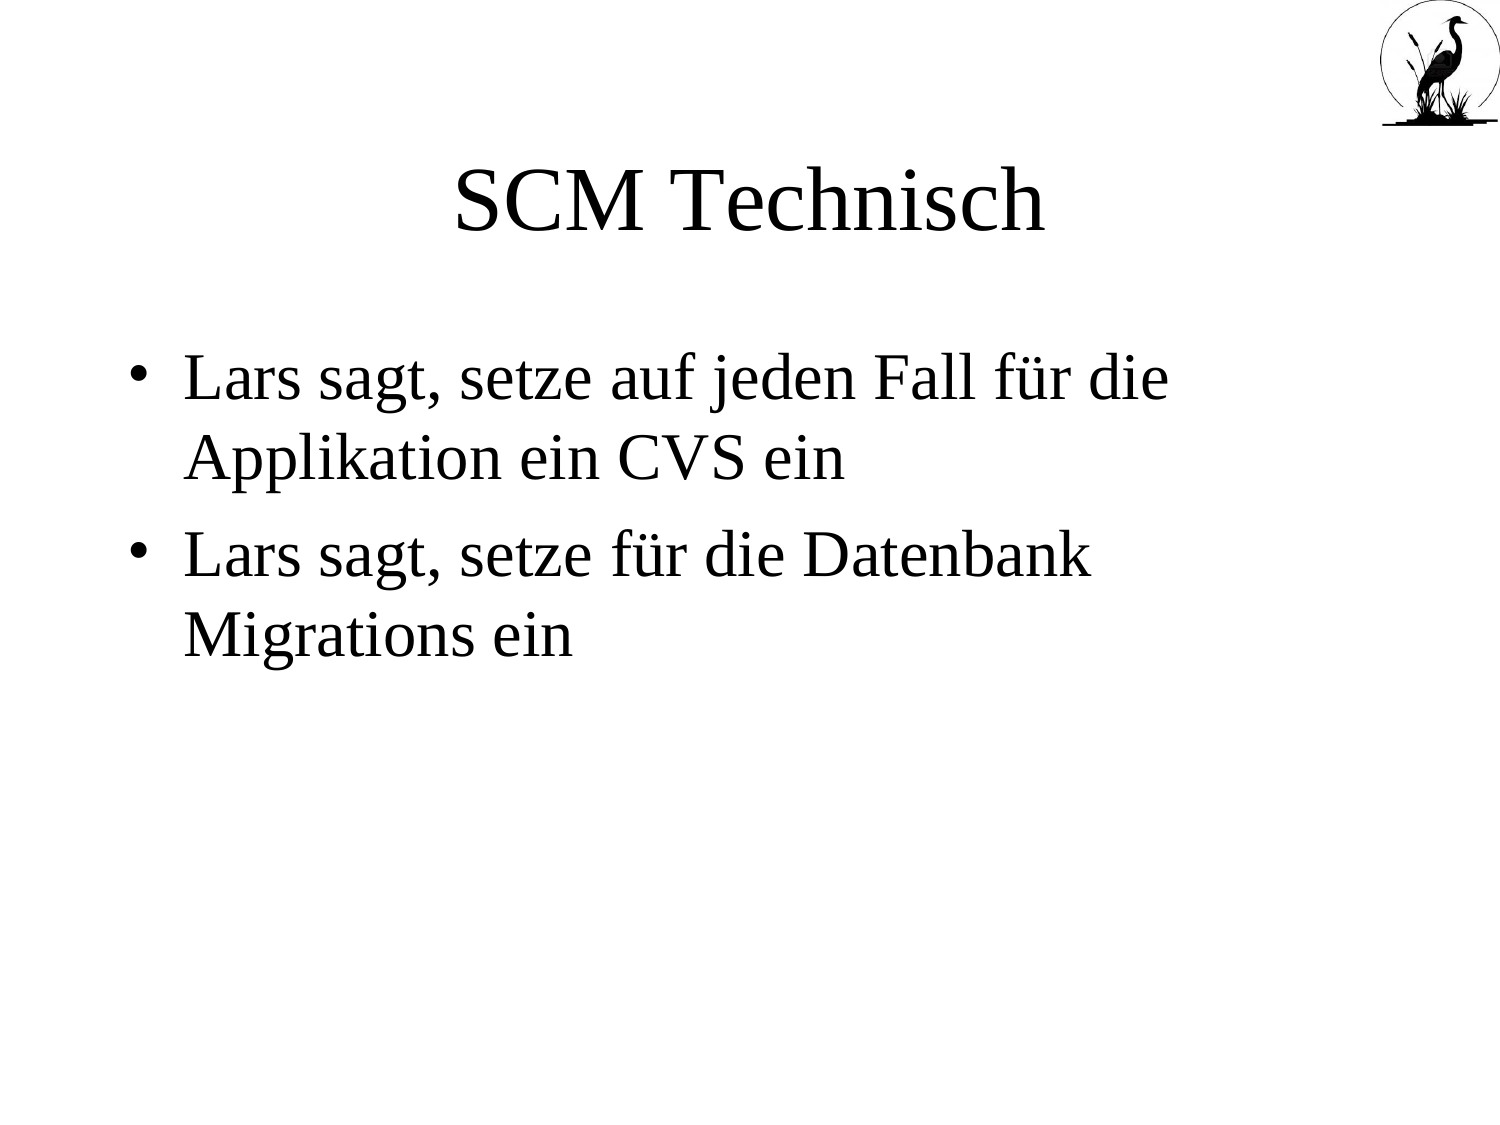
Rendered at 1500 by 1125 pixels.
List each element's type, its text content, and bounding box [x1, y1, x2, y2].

list Lars sagt, setze auf jeden Fall für die Applikation ein CVS ein Lars sagt, setze für die Datenbank Migrations ein [112, 324, 1388, 1001]
picture [1380, 0, 1500, 126]
title SCM Technisch [112, 99, 1388, 288]
